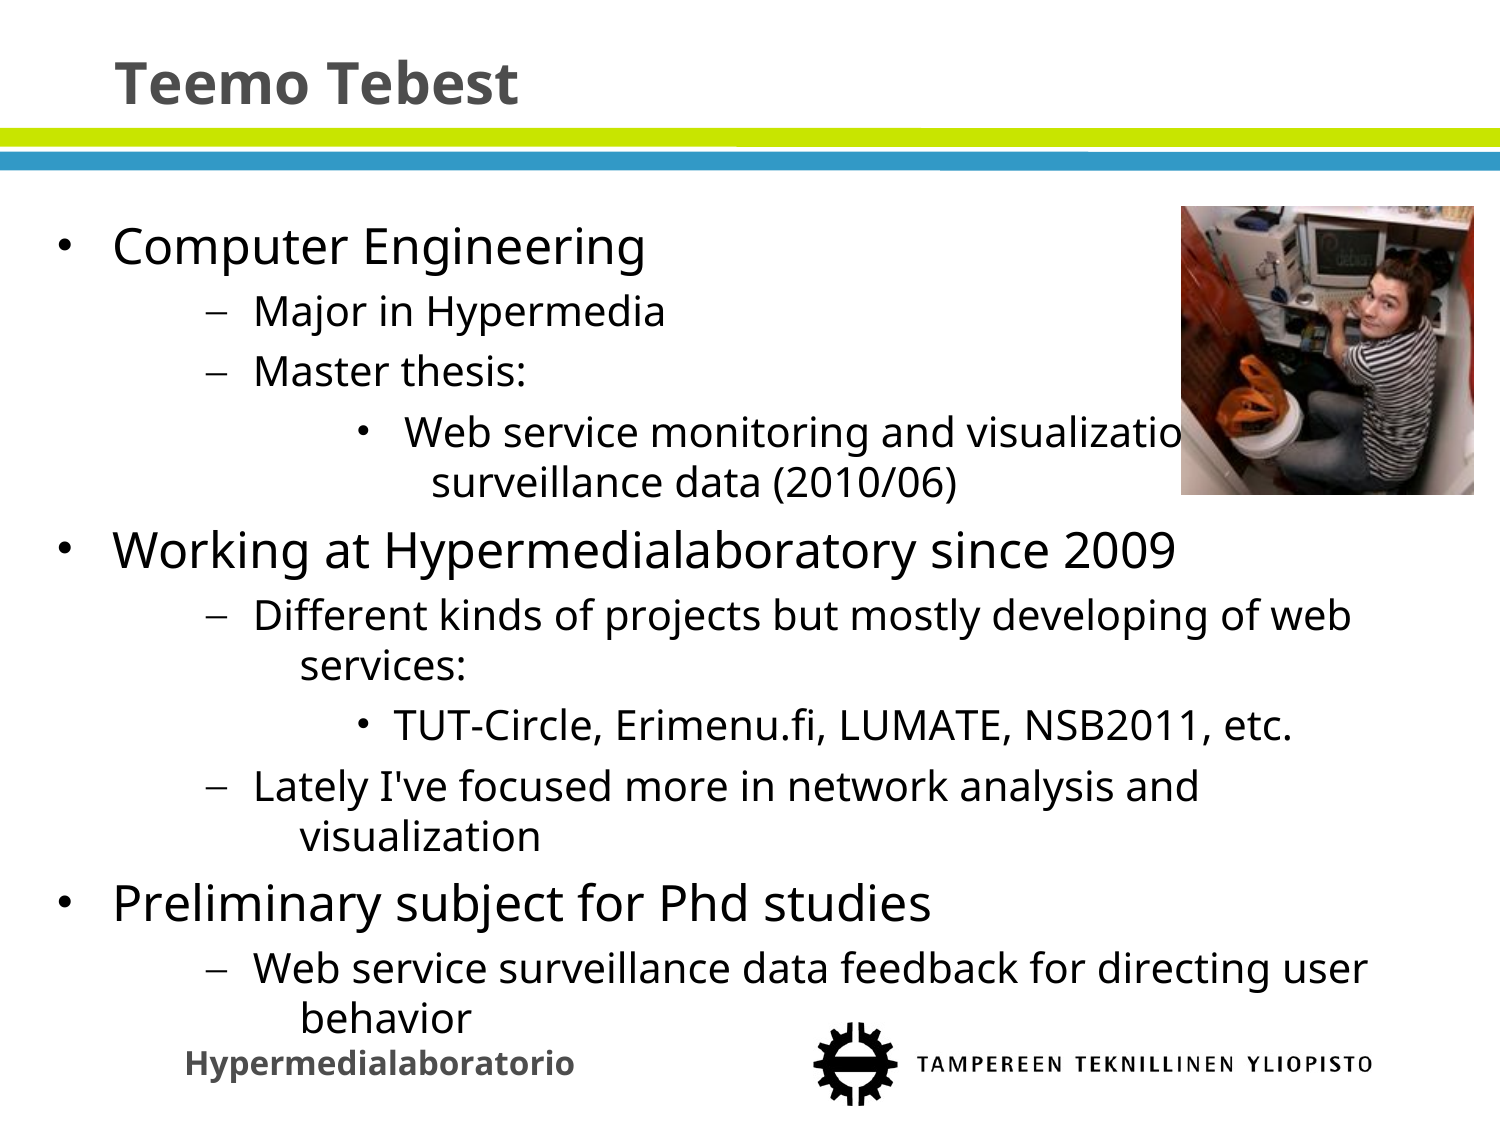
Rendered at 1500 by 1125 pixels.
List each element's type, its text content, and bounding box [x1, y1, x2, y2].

picture [1181, 206, 1474, 495]
list Computer Engineering Major in Hypermedia Master thesis: Web service monitoring and visualization of surveillance data (2010/06) Working at Hypermedialaboratory since 2009 Different kinds of projects but mostly developing of web services: TUT-Circle, Erimenu.fi, LUMATE, NSB2011, etc. Lately I've focused more in network analysis and visualization Preliminary subject for Phd studies Web service surveillance data feedback for directing user behavior [41, 206, 1418, 1111]
title Teemo Tebest [100, 3, 1100, 159]
